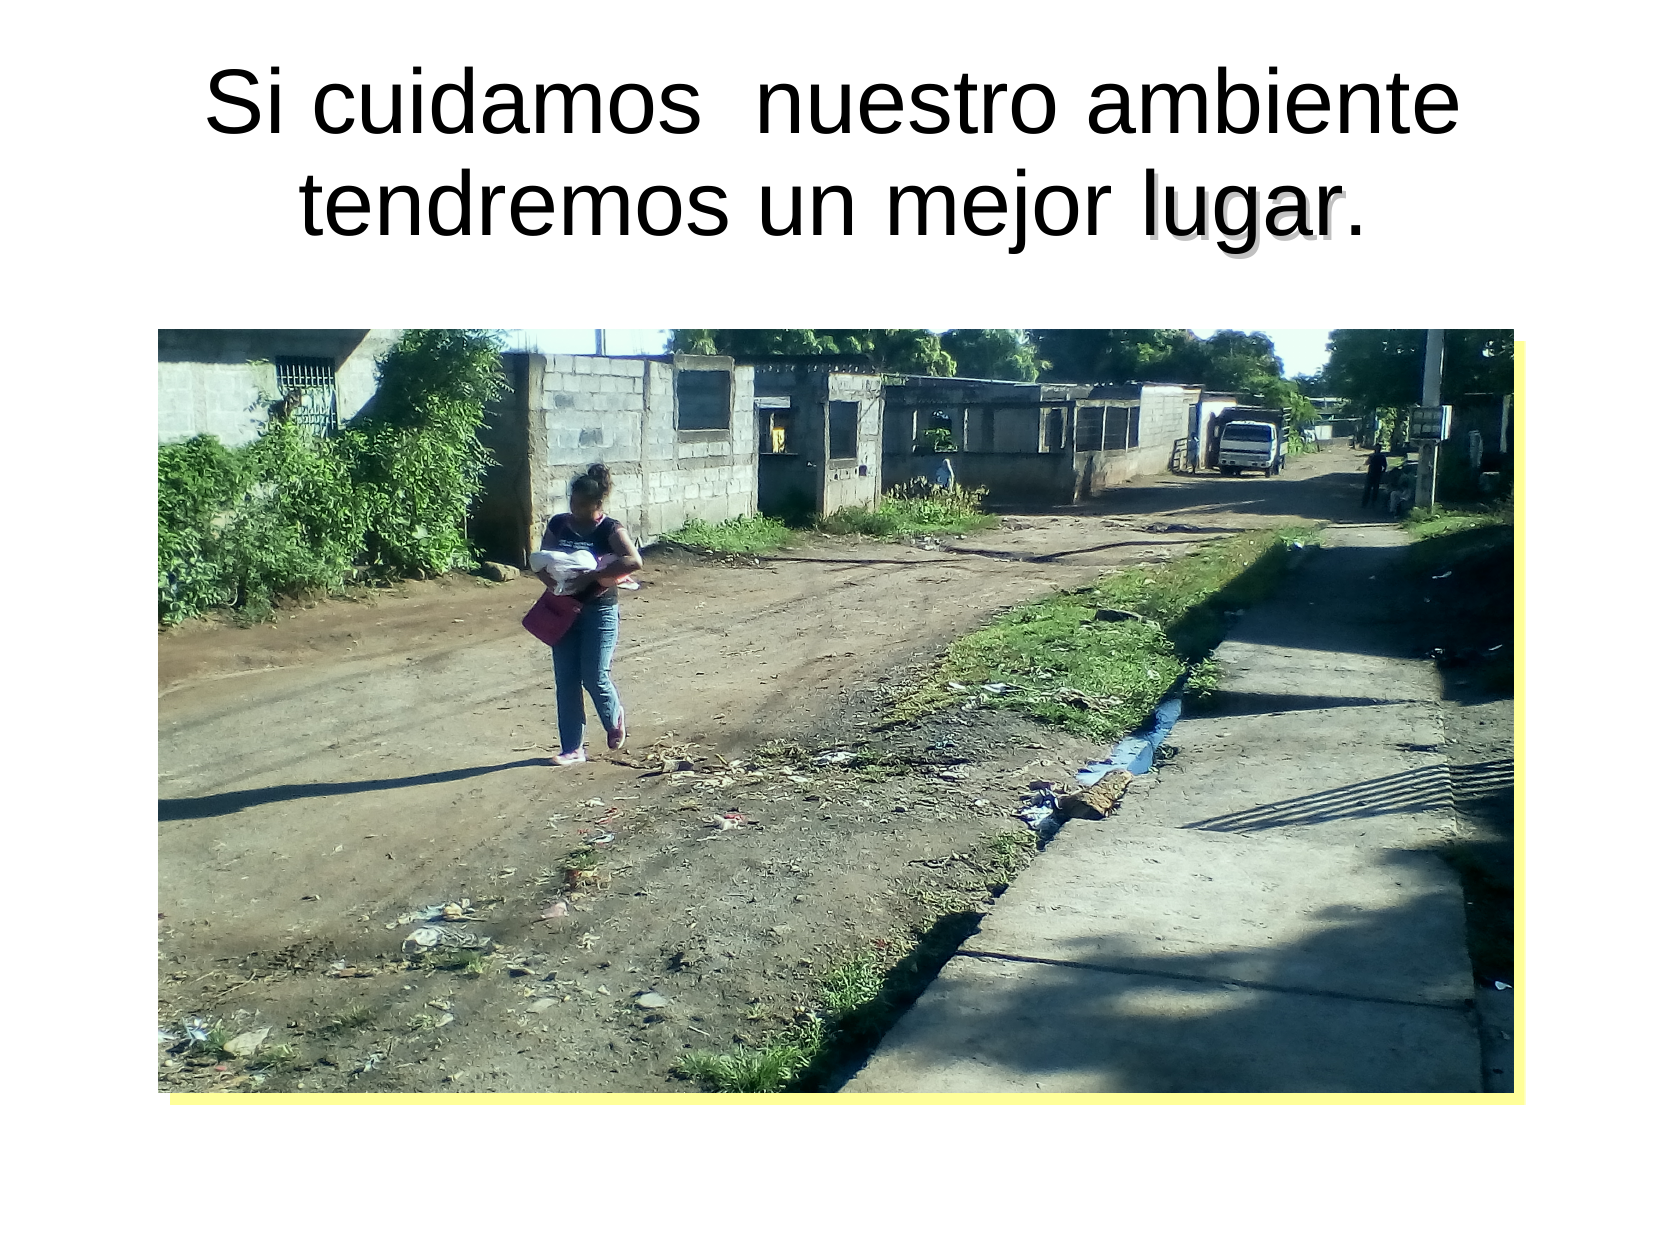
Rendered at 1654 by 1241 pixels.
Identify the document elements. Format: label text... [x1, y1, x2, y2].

picture [158, 329, 1514, 1093]
title Si cuidamos nuestro ambiente tendremos un mejor lugar. [90, 49, 1579, 257]
